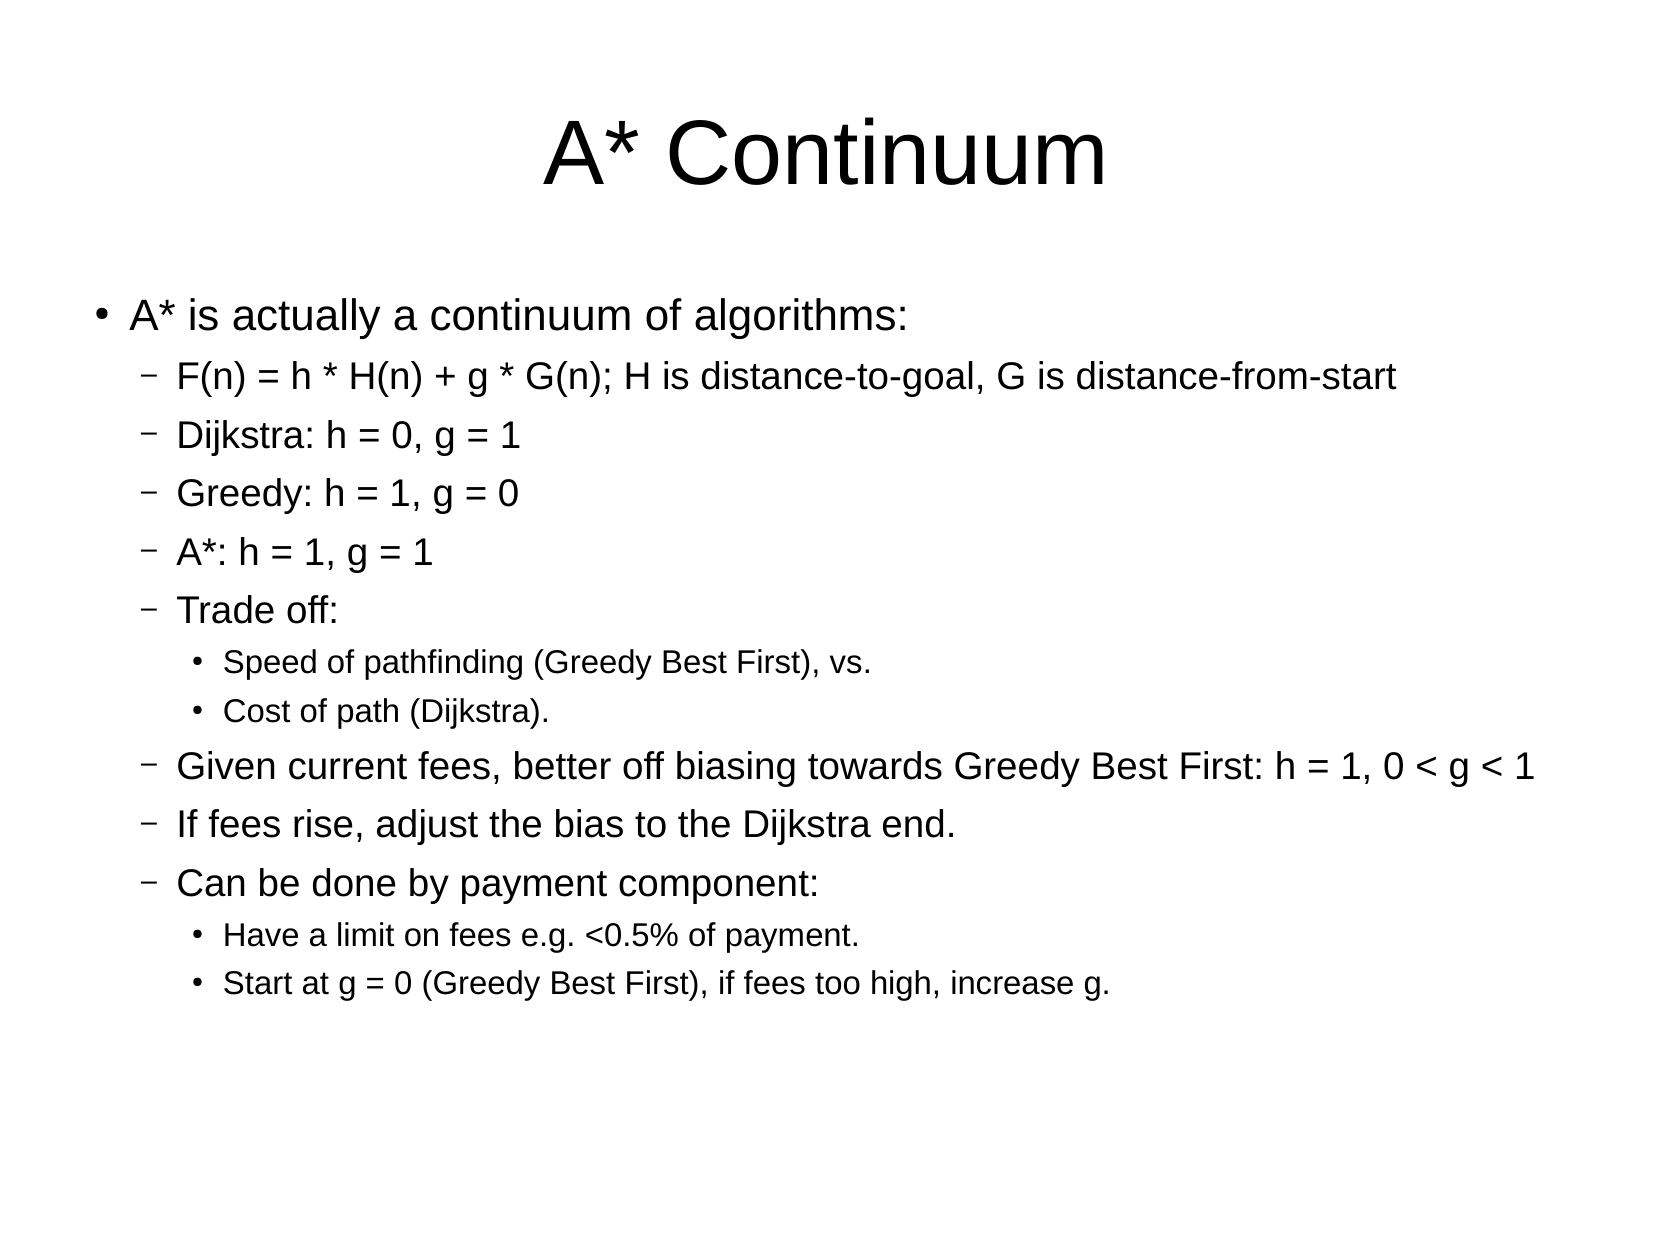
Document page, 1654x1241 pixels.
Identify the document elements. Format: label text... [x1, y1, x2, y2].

list A* is actually a continuum of algorithms: F(n) = h * H(n) + g * G(n); H is distance-to-goal, G is distance-from-start Dijkstra: h = 0, g = 1 Greedy: h = 1, g = 0 A*: h = 1, g = 1 Trade off: Speed of pathfinding (Greedy Best First), vs. Cost of path (Dijkstra). Given current fees, better off biasing towards Greedy Best First: h = 1, 0 < g < 1 If fees rise, adjust the bias to the Dijkstra end. Can be done by payment component: Have a limit on fees e.g. <0.5% of payment. Start at g = 0 (Greedy Best First), if fees too high, increase g. [82, 290, 1571, 1010]
title A* Continuum [82, 49, 1571, 257]
